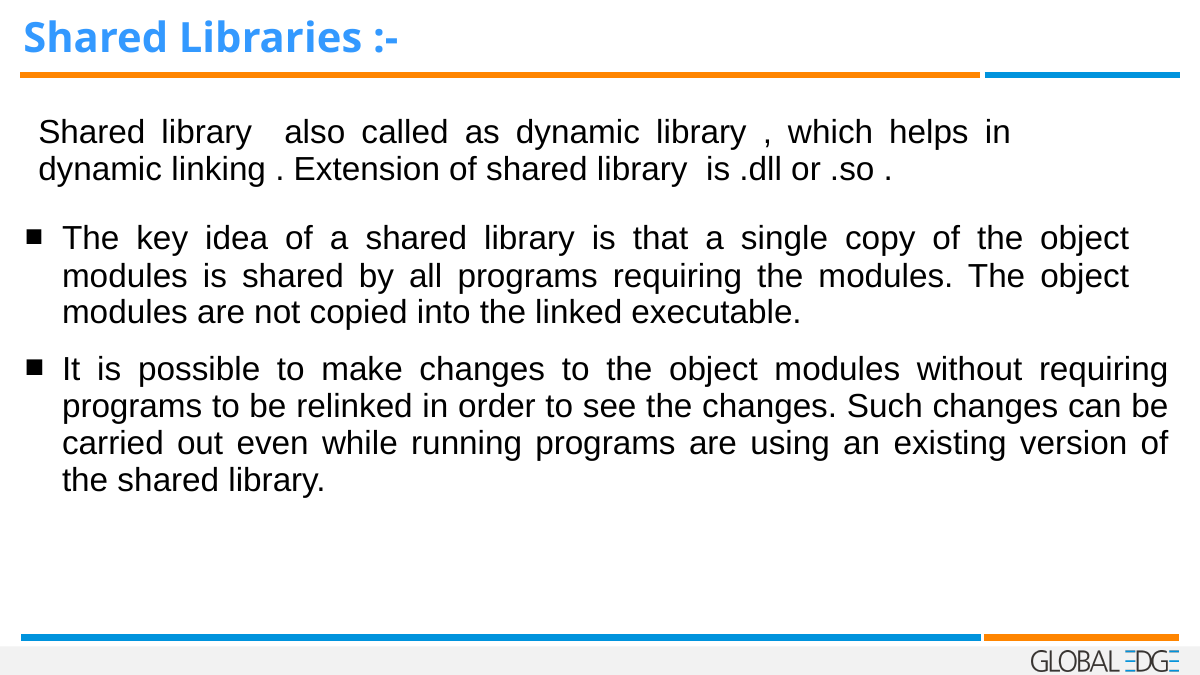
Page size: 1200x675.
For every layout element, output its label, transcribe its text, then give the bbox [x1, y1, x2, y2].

text_box The key idea of a shared library is that a single copy of the object modules is shared by all programs requiring the modules. The object modules are not copied into the linked executable. [11, 212, 1146, 310]
picture [1031, 650, 1179, 672]
text_box It is possible to make changes to the object modules without requiring programs to be relinked in order to see the changes. Such changes can be carried out even while running programs are using an existing version of the shared library. [11, 310, 1185, 508]
title Shared Libraries :- [12, 9, 1088, 63]
text_box Shared library also called as dynamic library , which helps in dynamic linking . Extension of shared library is .dll or .so . [23, 106, 1028, 197]
